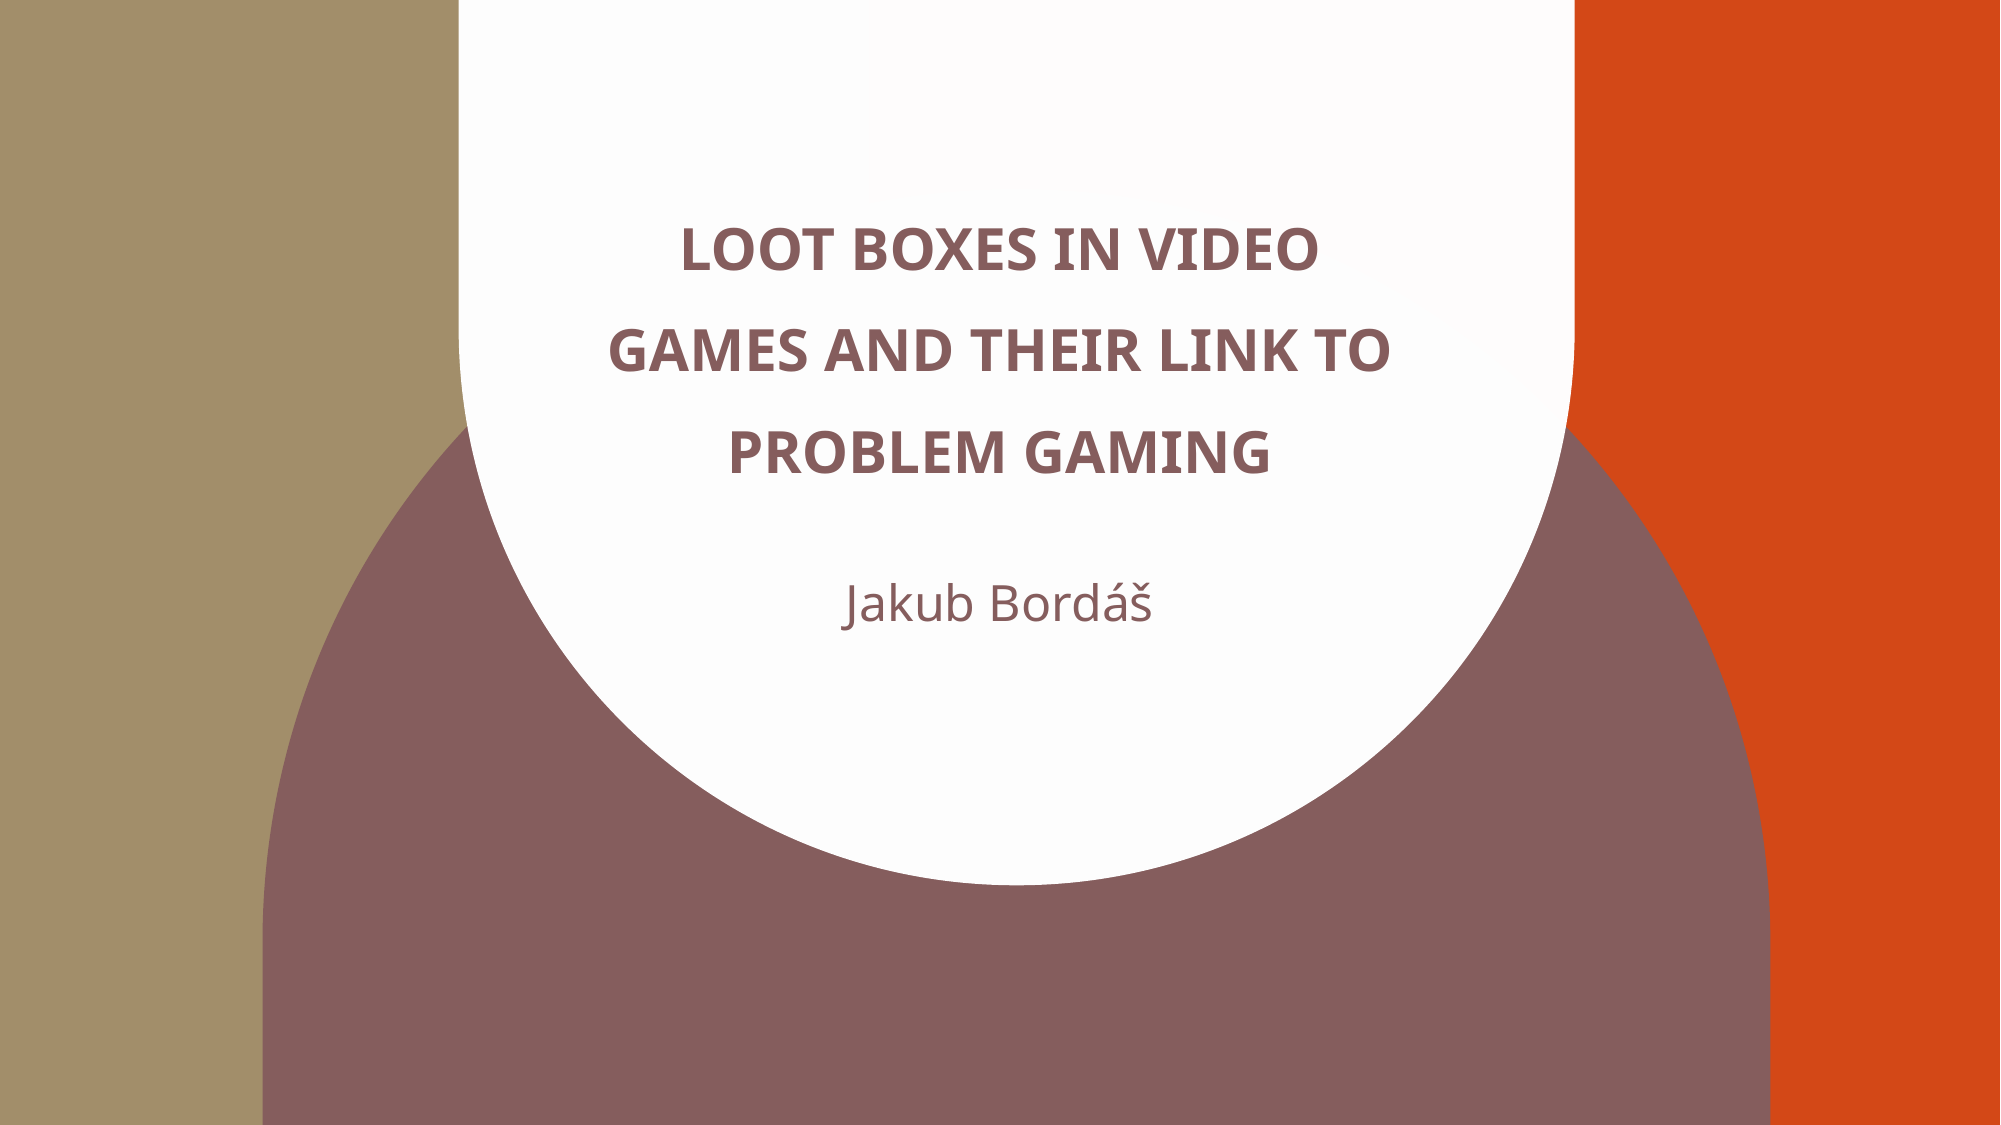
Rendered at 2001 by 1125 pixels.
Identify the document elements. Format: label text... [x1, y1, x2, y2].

subtitle Jakub Bordáš [713, 571, 1287, 716]
title Loot boxes in video games and their link to problem gaming [558, 180, 1442, 514]
